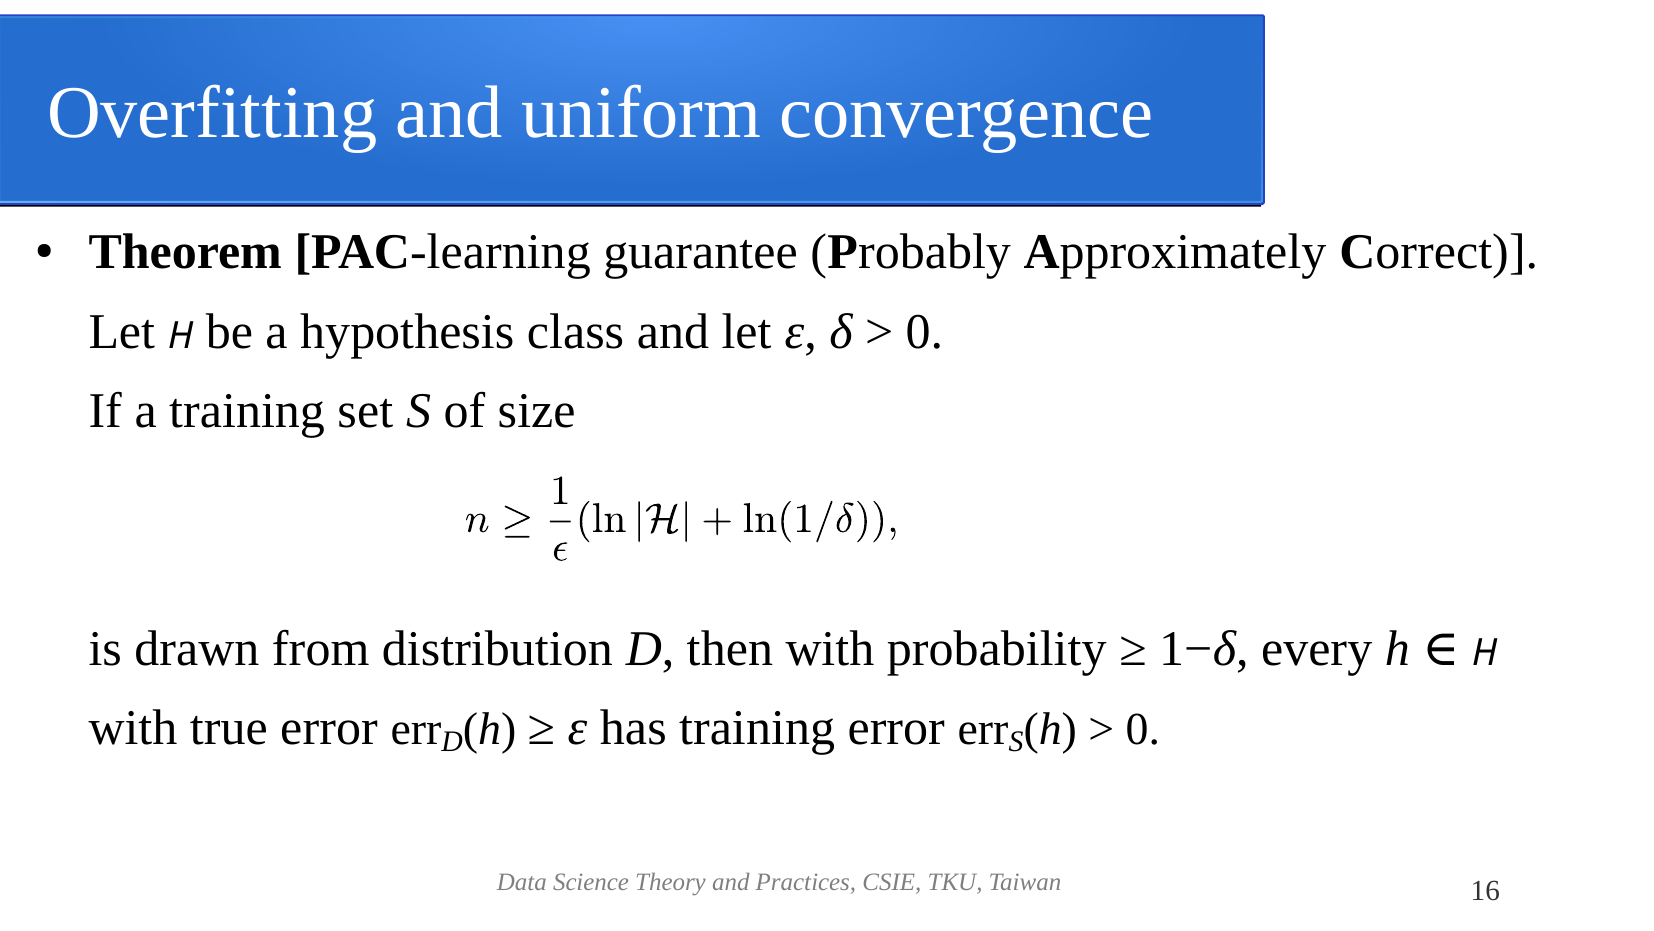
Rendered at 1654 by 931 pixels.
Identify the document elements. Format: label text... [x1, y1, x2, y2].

list Theorem [PAC-learning guarantee (Probably Approximately Correct)]. Let H be a hypothesis class and let ε, δ > 0. If a training set S of size is drawn from distribution D, then with probability ≥ 1−δ, every h ∈ H with true error errD(h) ≥ ε has training error errS(h) > 0. [17, 224, 1607, 839]
picture [463, 474, 898, 563]
title Overfitting and uniform convergence [47, 35, 1199, 189]
